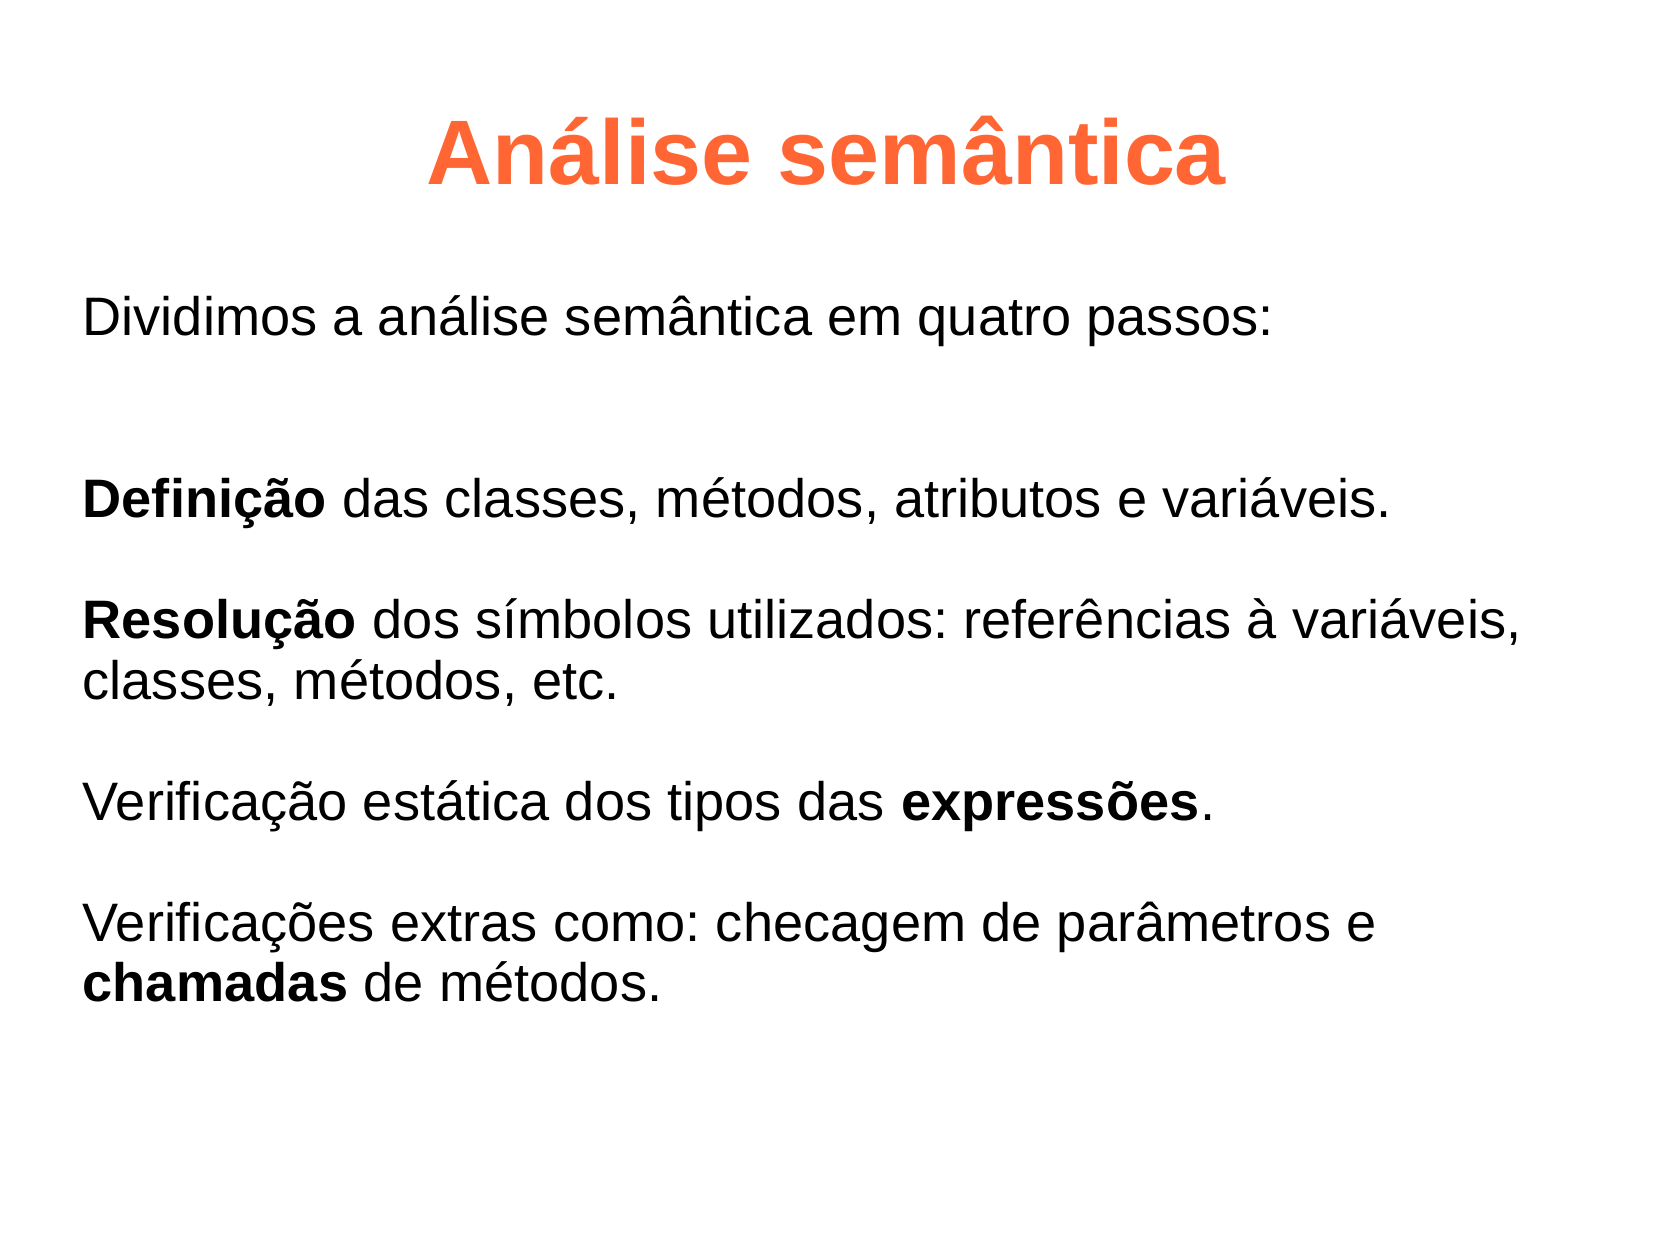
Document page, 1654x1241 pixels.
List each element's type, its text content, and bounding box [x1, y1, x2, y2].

title Análise semântica [82, 49, 1571, 257]
subtitle Dividimos a análise semântica em quatro passos: Definição das classes, métodos, atributos e variáveis. Resolução dos símbolos utilizados: referências à variáveis, classes, métodos, etc. Verificação estática dos tipos das expressões. Verificações extras como: checagem de parâmetros e chamadas de métodos. [82, 286, 1538, 1014]
